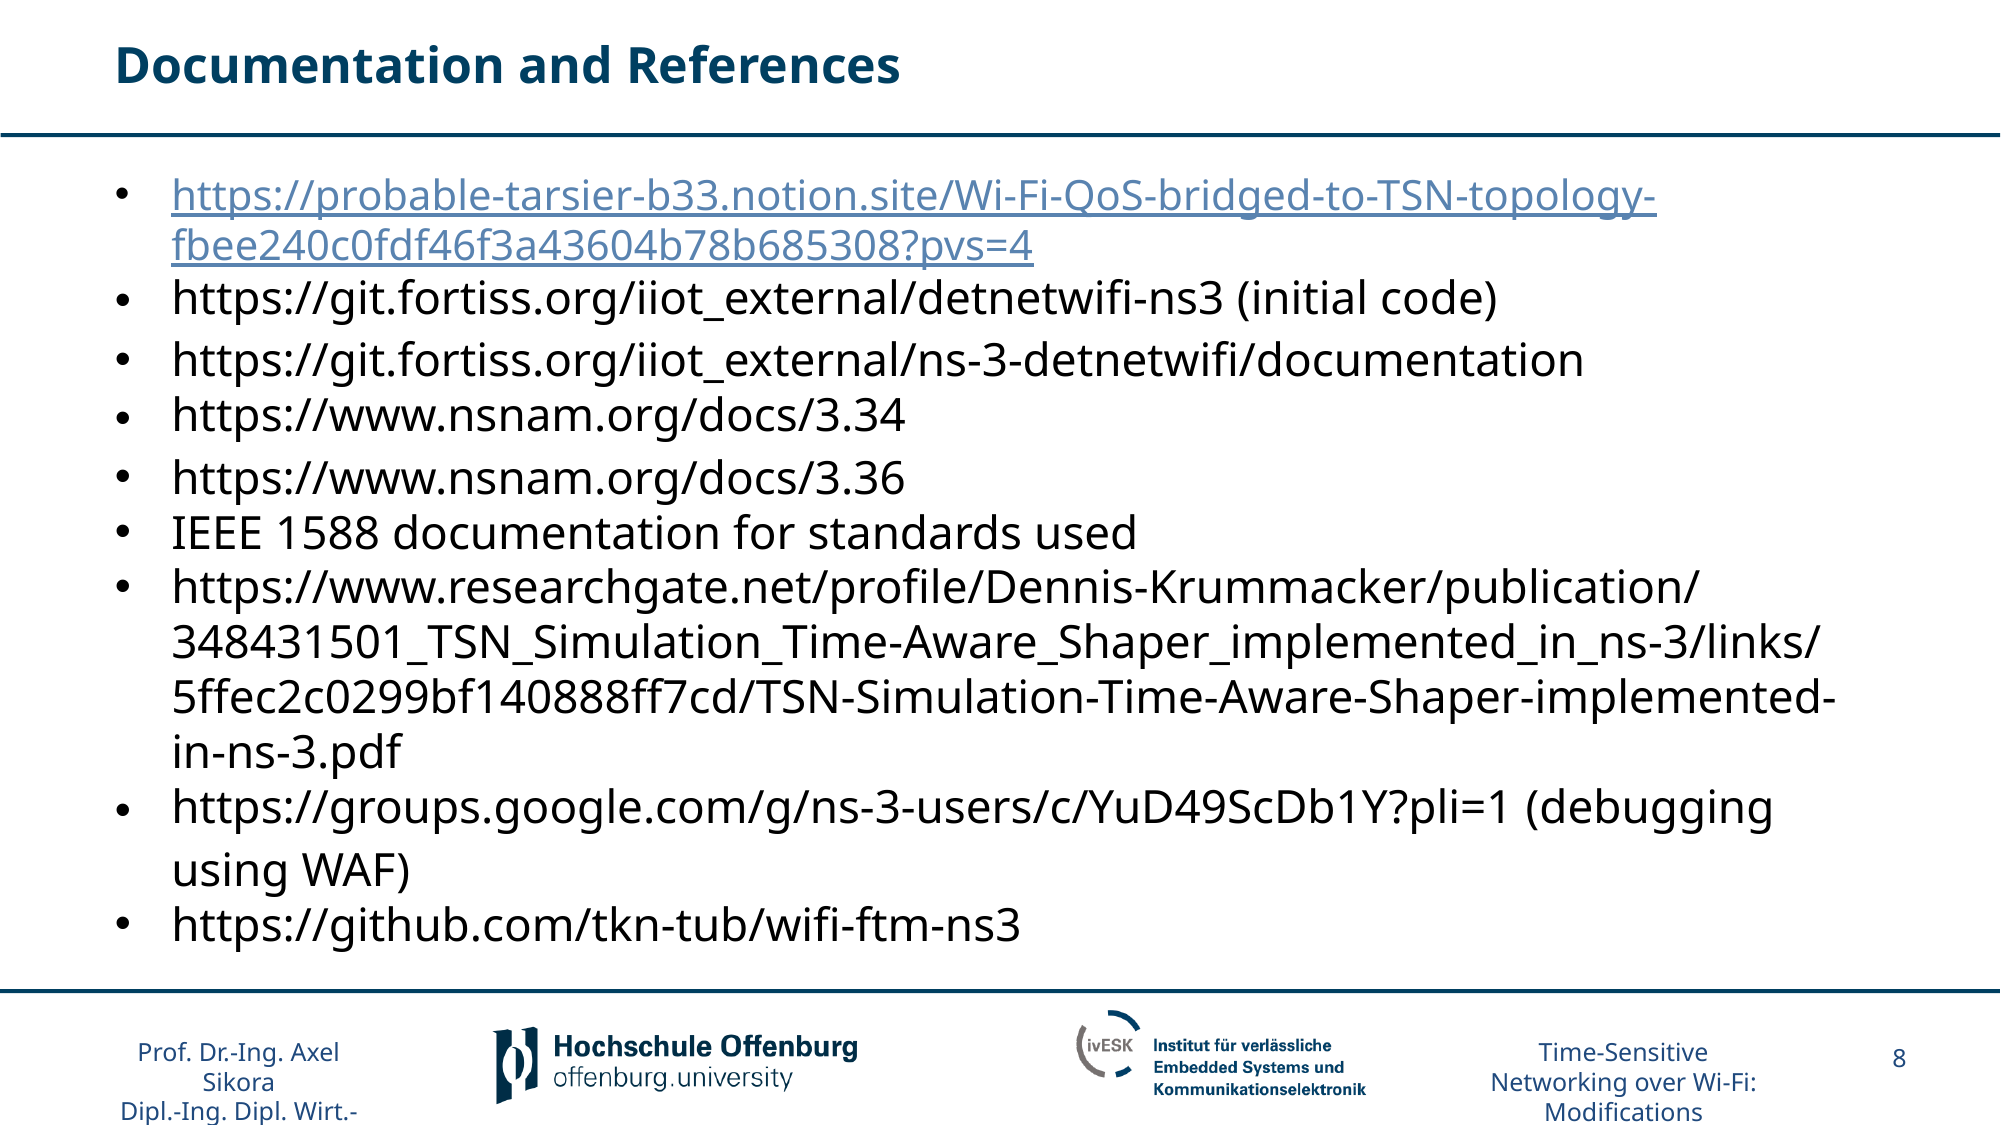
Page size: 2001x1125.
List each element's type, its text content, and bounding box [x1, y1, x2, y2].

title Documentation and References [99, 20, 1900, 108]
list https://probable-tarsier-b33.notion.site/Wi-Fi-QoS-bridged-to-TSN-topology-fbee240c0fdf46f3a43604b78b685308?pvs=4 https://git.fortiss.org/iiot_external/detnetwifi-ns3 (initial code) https://git.fortiss.org/iiot_external/ns-3-detnetwifi/documentation https://www.nsnam.org/docs/3.34 https://www.nsnam.org/docs/3.36 IEEE 1588 documentation for standards used https://www.researchgate.net/profile/Dennis-Krummacker/publication/348431501_TSN_Simulation_Time-Aware_Shaper_implemented_in_ns-3/links/5ffec2c0299bf140888ff7cd/TSN-Simulation-Time-Aware-Shaper-implemented-in-ns-3.pdf https://groups.google.com/g/ns-3-users/c/YuD49ScDb1Y?pli=1 (debugging using WAF) https://github.com/tkn-tub/wifi-ftm-ns3 [99, 160, 1900, 963]
picture [1059, 1010, 1382, 1106]
picture [492, 1025, 858, 1105]
